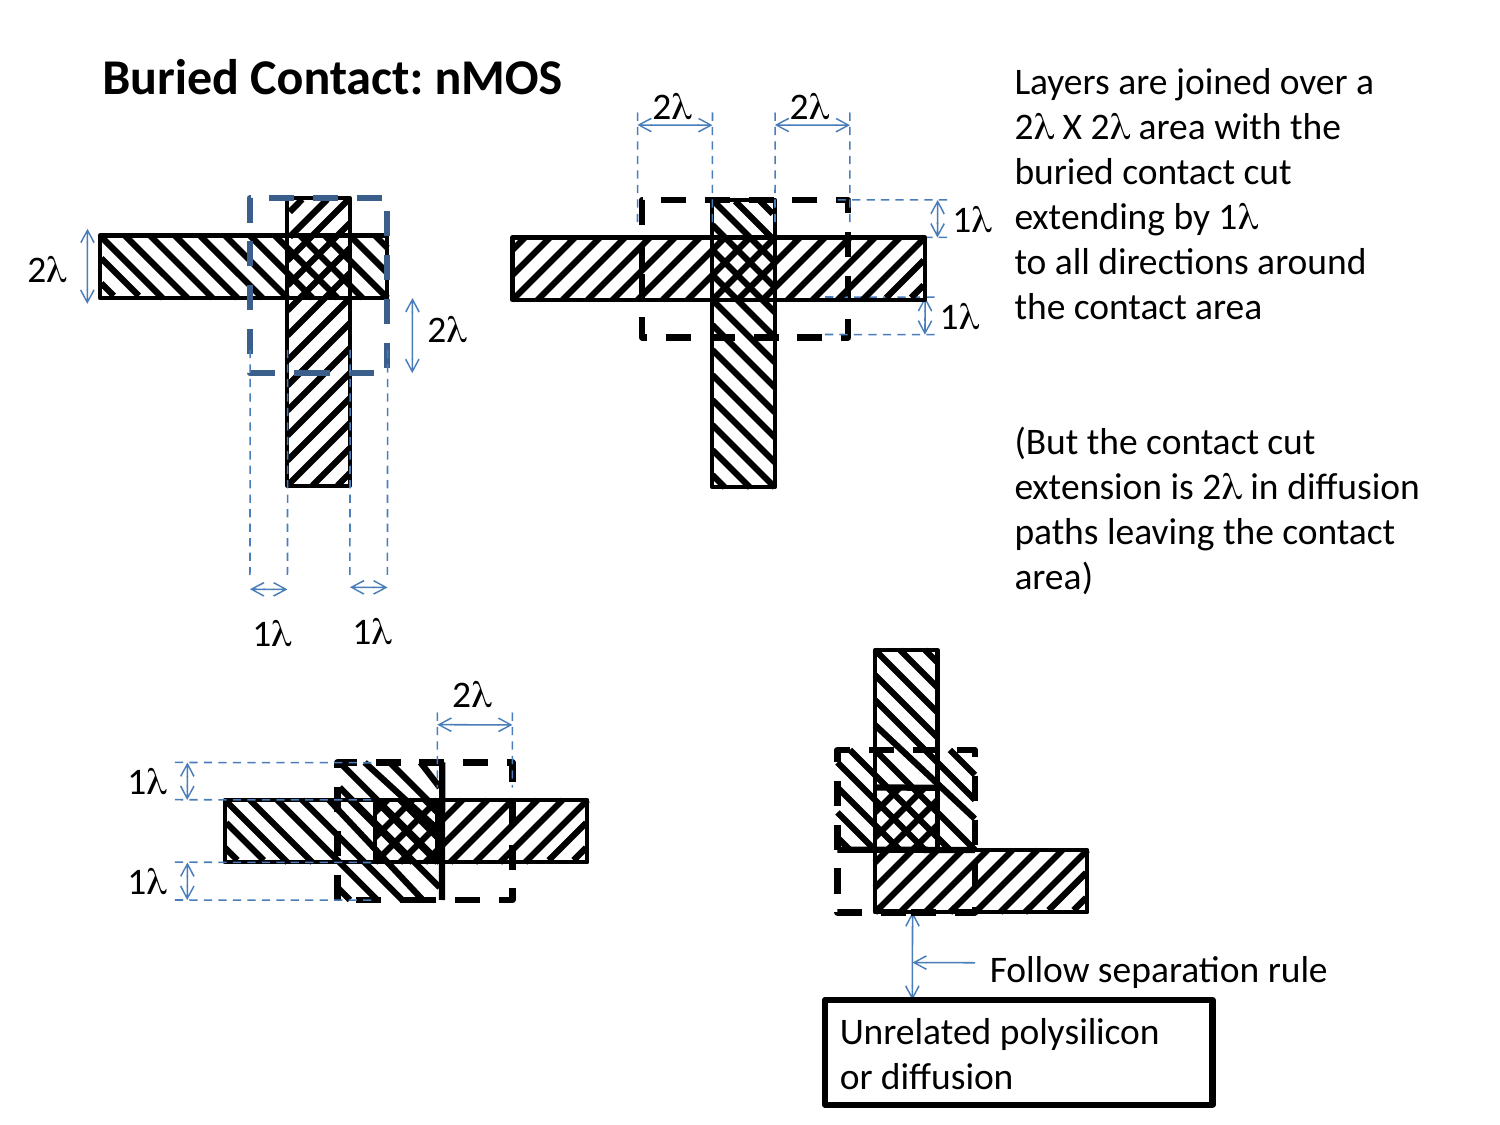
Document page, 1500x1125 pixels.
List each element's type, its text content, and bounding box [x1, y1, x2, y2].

text_box 1 [237, 601, 313, 662]
text_box 1 [337, 599, 413, 660]
text_box Follow separation rule [975, 937, 1388, 998]
text_box 2 [437, 662, 513, 723]
text_box 2 [637, 74, 713, 124]
text_box 2 [414, 298, 488, 358]
text_box Buried Contact: nMOS [87, 37, 675, 113]
text_box 1 [937, 187, 999, 248]
text_box 2 [774, 74, 850, 124]
text_box 2 [639, 126, 711, 135]
text_box Layers are joined over a 2 X 2 area with the buried contact cut extending by 1 to all directions around the contact area (But the contact cut extension is 2 in diffusion paths leaving the contact area) [999, 49, 1438, 740]
text_box 2 [776, 126, 849, 135]
text_box 2 [12, 237, 86, 298]
text_box 1 [924, 284, 999, 345]
text_box 1 [112, 749, 188, 810]
text_box Unrelated polysilicon or diffusion [824, 999, 1213, 1105]
text_box 1 [112, 849, 188, 910]
